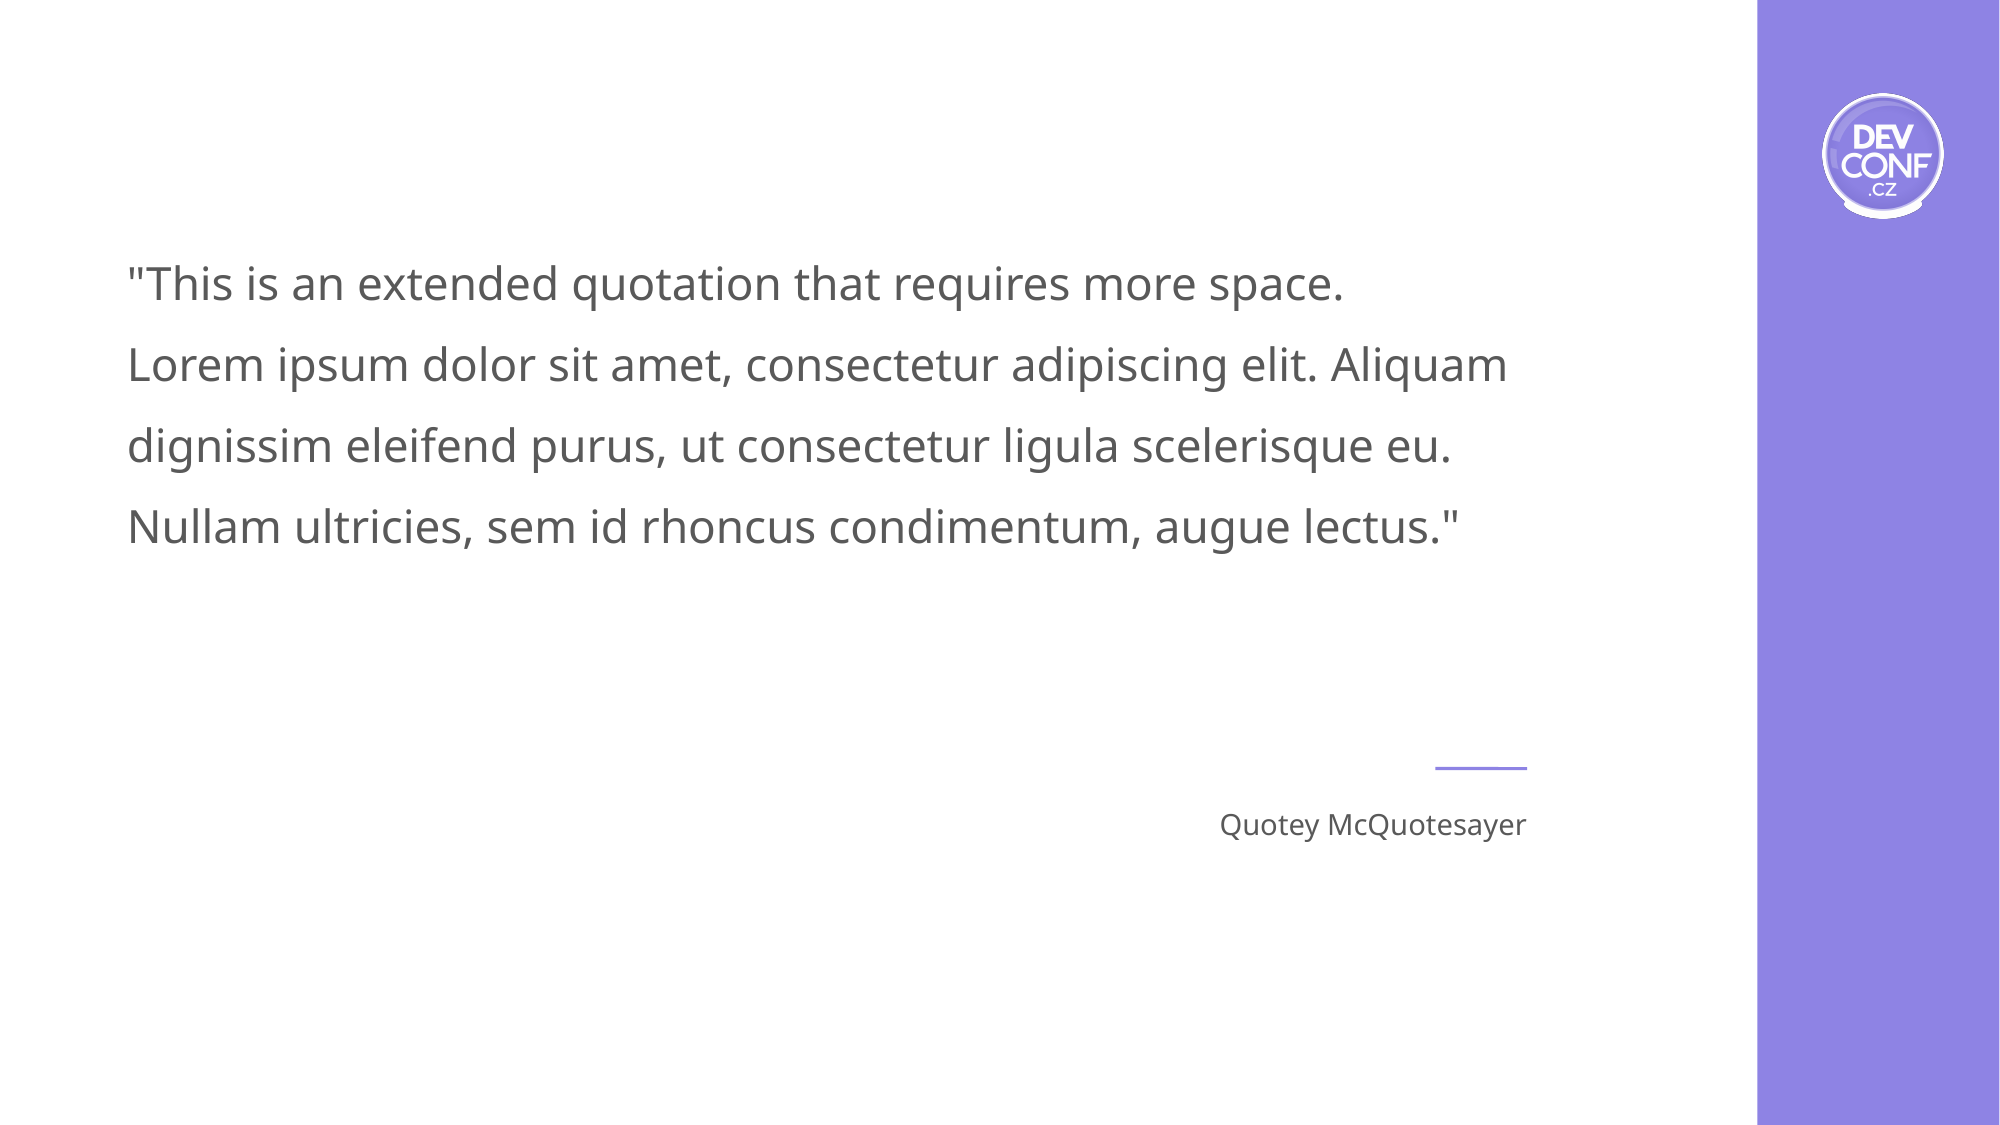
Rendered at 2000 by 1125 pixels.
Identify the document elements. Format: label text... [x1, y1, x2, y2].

subtitle Quotey McQuotesayer [778, 794, 1528, 887]
picture [1822, 93, 1944, 219]
title "This is an extended quotation that requires more space. Lorem ipsum dolor sit amet, consectetur adipiscing elit. Aliquam dignissim eleifend purus, ut consectetur ligula scelerisque eu. Nullam ultricies, sem id rhoncus condimentum, augue lectus." [126, 232, 1523, 769]
